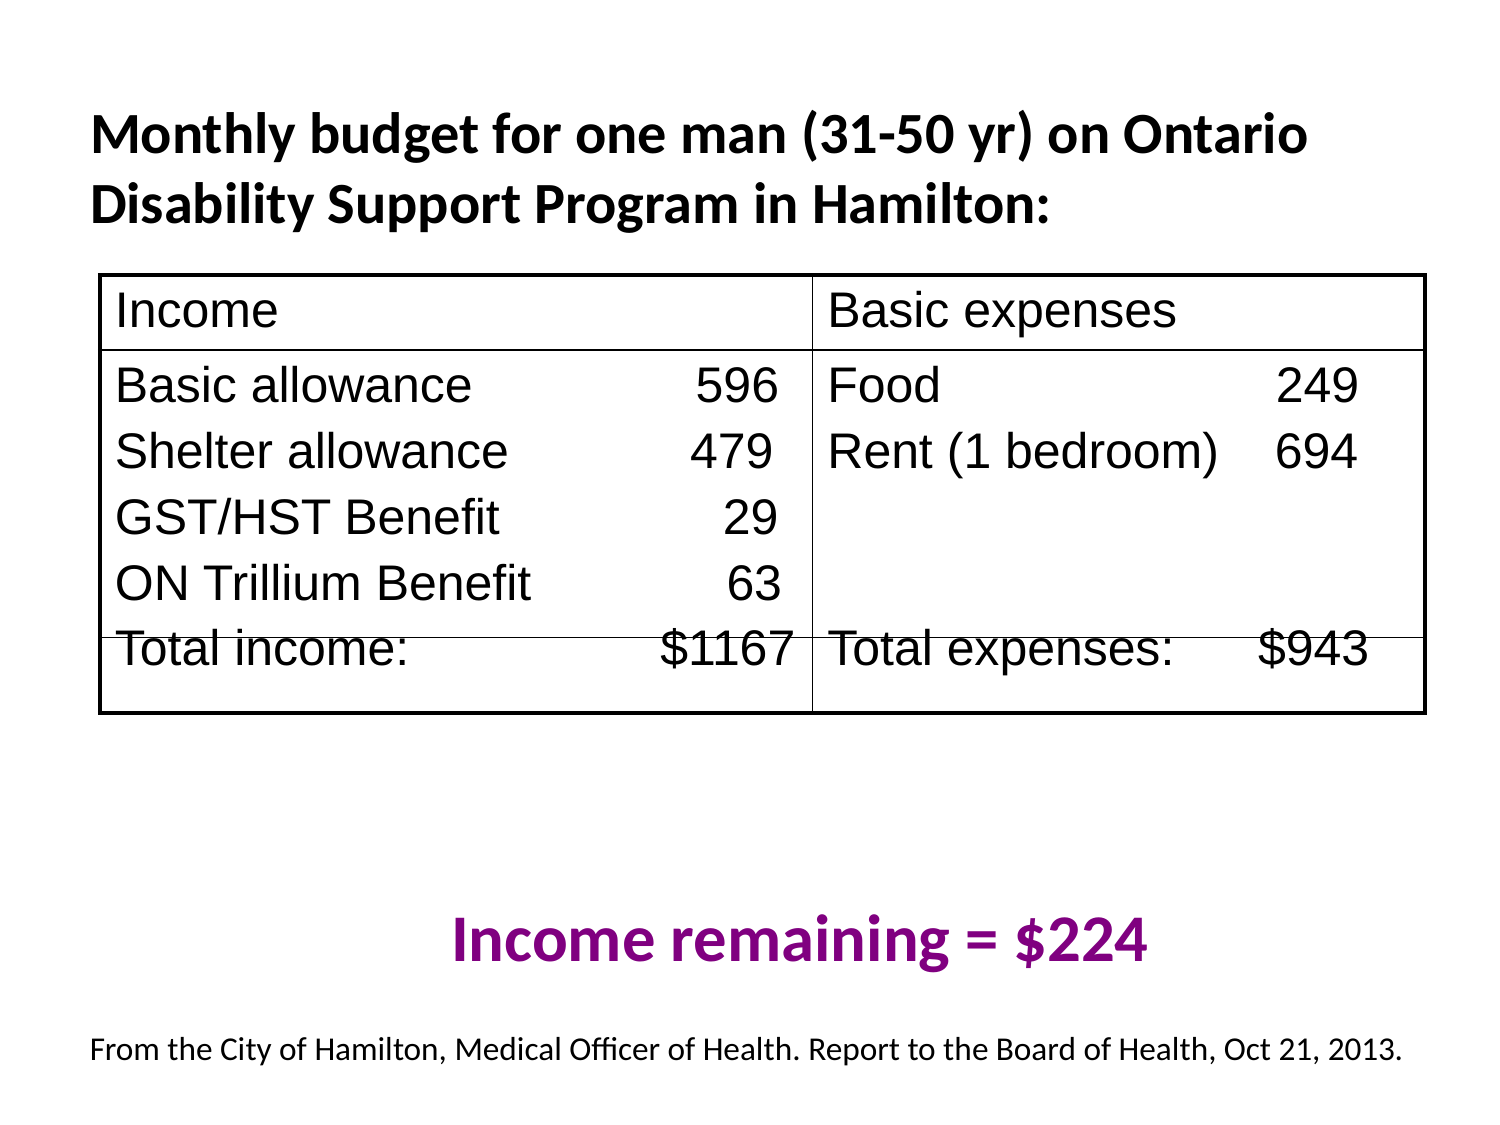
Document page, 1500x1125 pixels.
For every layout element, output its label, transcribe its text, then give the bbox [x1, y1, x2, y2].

table_header Income [102, 277, 812, 349]
text_box Income remaining = $224 [99, 887, 1500, 983]
text_box From the City of Hamilton, Medical Officer of Health. Report to the Board of Health, Oct 21, 2013. [75, 1019, 1463, 1075]
table_cell Food 249 Rent (1 bedroom) 694 Total expenses: $943 [813, 351, 1423, 711]
title Monthly budget for one man (31-50 yr) on Ontario Disability Support Program in Hamilton: [75, 75, 1425, 255]
table_header Basic expenses [813, 277, 1423, 349]
table_cell Basic allowance 596 Shelter allowance 479 GST/HST Benefit 29 ON Trillium Benefit 63 Total income: $1167 [102, 351, 812, 711]
